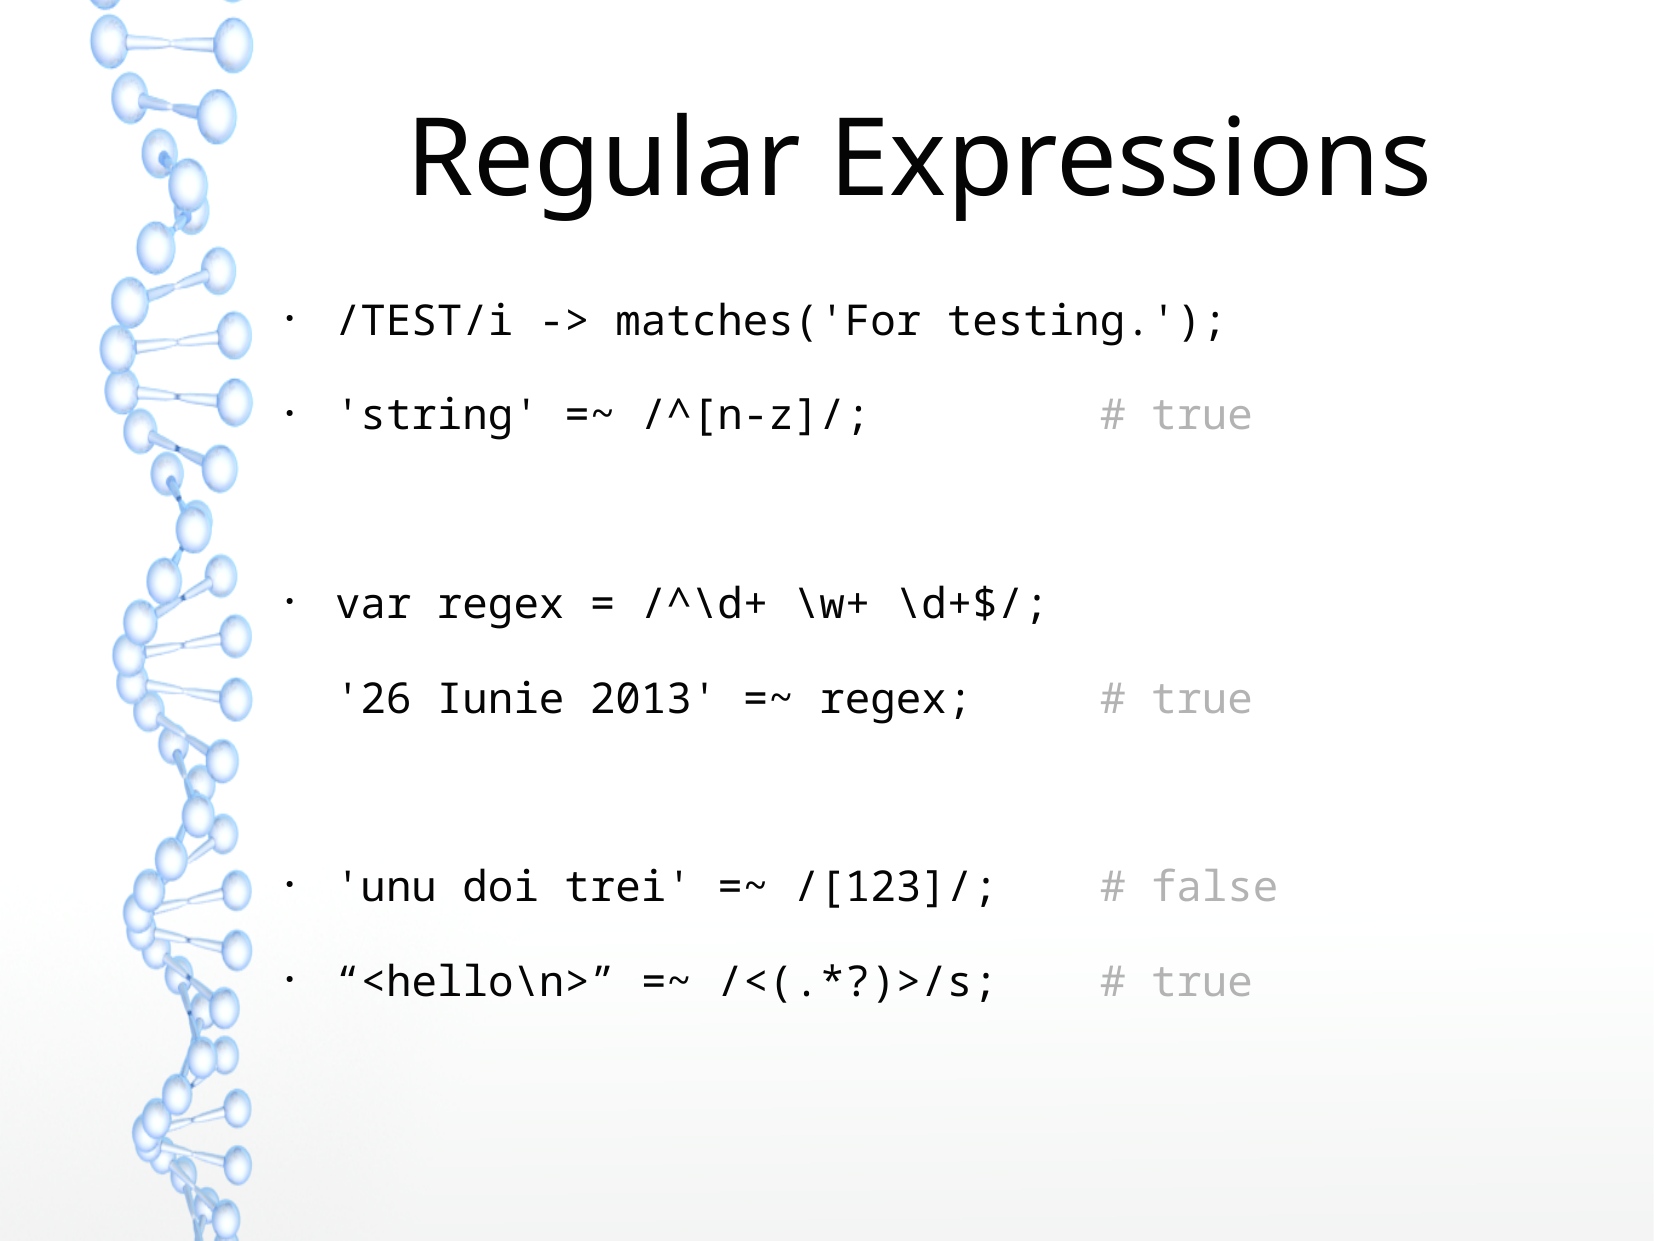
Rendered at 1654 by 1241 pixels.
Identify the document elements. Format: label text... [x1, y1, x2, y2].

list /TEST/i -> matches('For testing.'); 'string' =~ /^[n-z]/; # true var regex = /^\d+ \w+ \d+$/; '26 Iunie 2013' =~ regex; # true 'unu doi trei' =~ /[123]/; # false “<hello\n>” =~ /<(.*?)>/s; # true [269, 290, 1538, 1010]
picture [0, 0, 1654, 1241]
title Regular Expressions [269, 49, 1571, 257]
